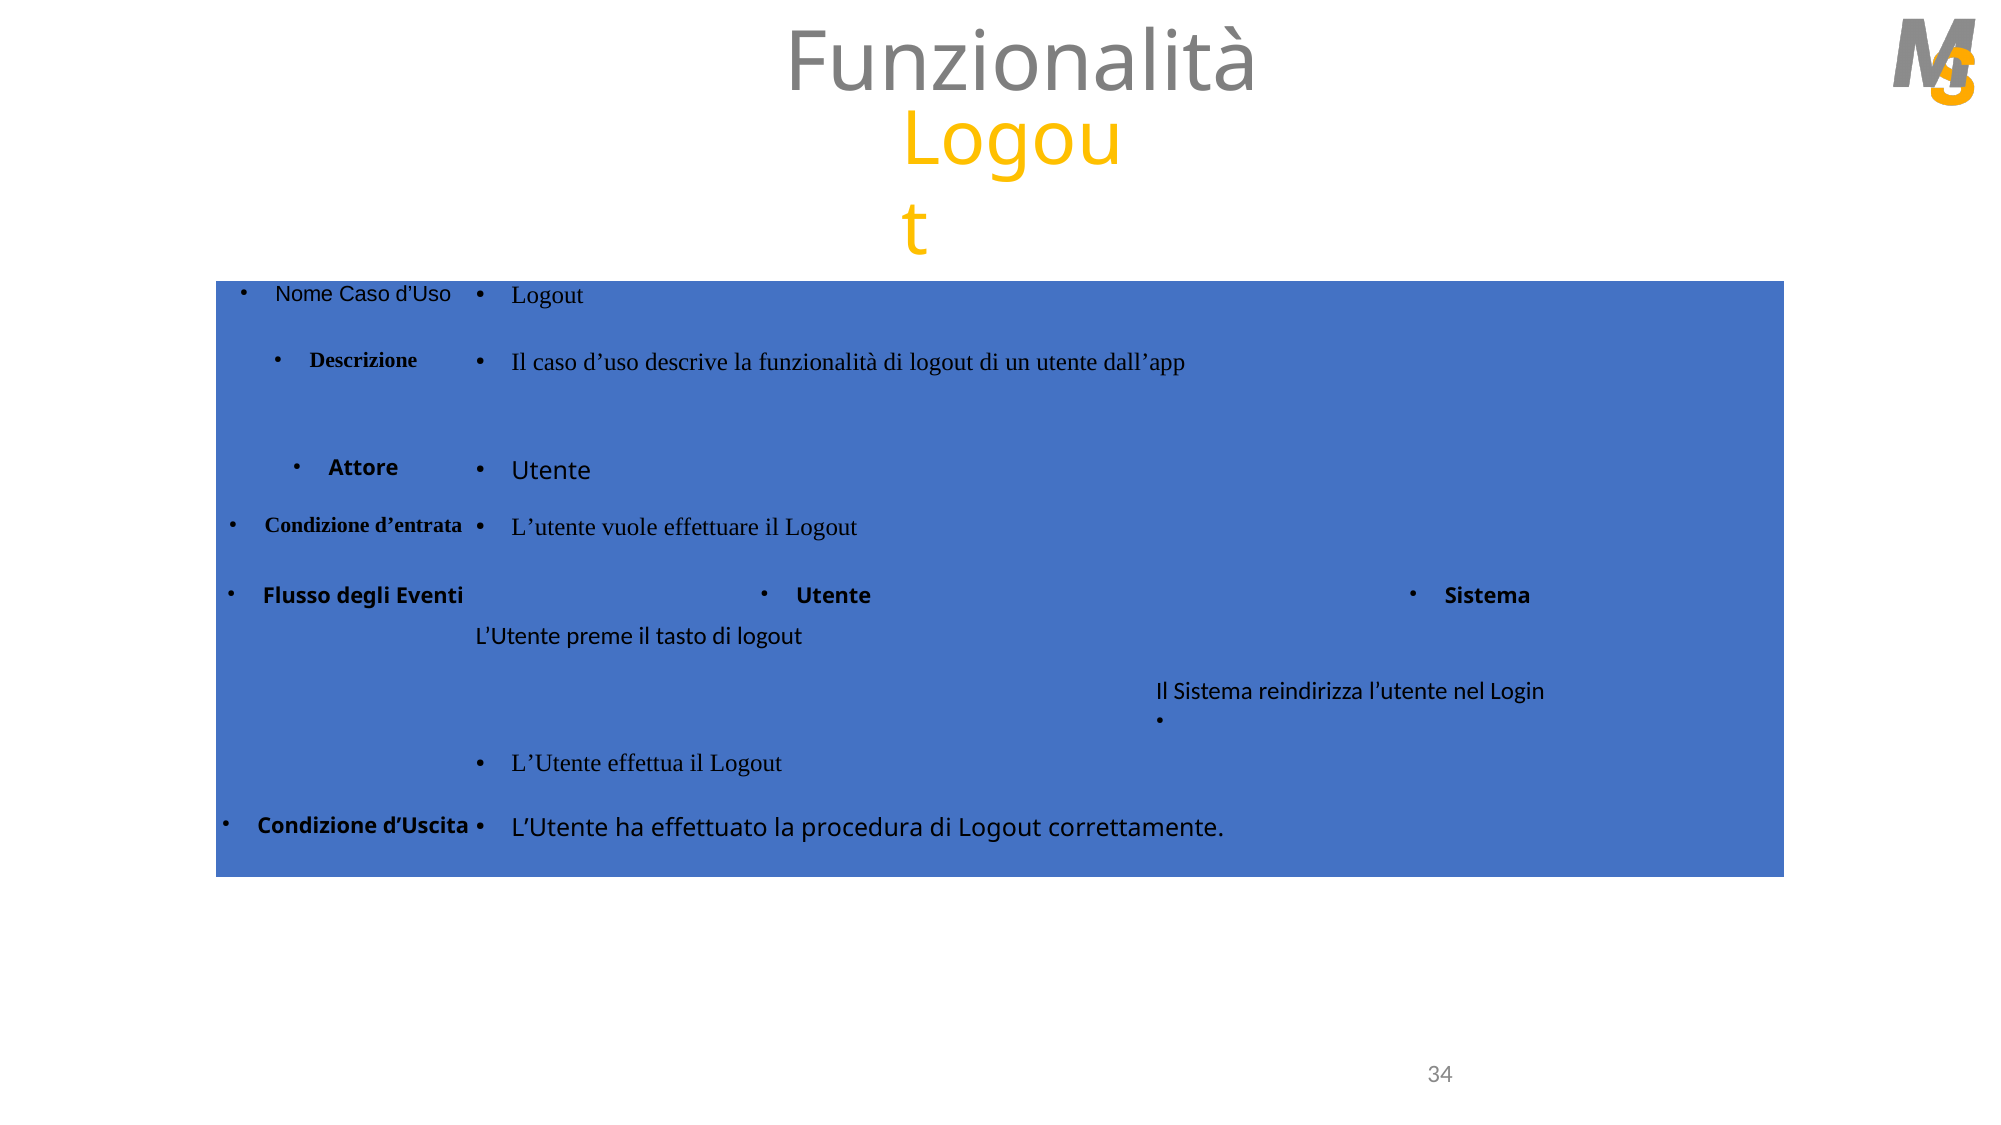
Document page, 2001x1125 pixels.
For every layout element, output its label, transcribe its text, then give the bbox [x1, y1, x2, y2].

picture [1876, 0, 1993, 117]
table_cell Utente [476, 580, 1156, 626]
table_cell [216, 681, 476, 749]
table_cell Sistema [1156, 580, 1784, 626]
table_cell Condizione d’entrata [216, 513, 476, 580]
table_cell Attore [216, 453, 476, 513]
text_box Logout [886, 82, 1159, 189]
table_cell L’Utente effettua il Logout [476, 749, 1156, 810]
table_cell Descrizione [216, 348, 476, 453]
table_cell L’Utente ha effettuato la procedura di Logout correttamente. [476, 810, 1784, 877]
table_cell Il Sistema reindirizza l’utente nel Login [1156, 681, 1784, 749]
table_cell [216, 749, 476, 810]
table_header Logout [476, 281, 1784, 348]
table_cell Il caso d’uso descrive la funzionalità di logout di un utente dall’app [476, 348, 1784, 453]
table_cell L’Utente preme il tasto di logout [476, 626, 1156, 681]
text_box [1412, 1042, 1863, 1103]
table_cell L’utente vuole effettuare il Logout [476, 513, 1784, 580]
table_cell Utente [476, 453, 1784, 513]
text_box Funzionalità [759, 0, 1285, 117]
table_cell [476, 681, 1156, 749]
table_cell [1156, 626, 1784, 681]
table_cell [1156, 749, 1784, 810]
table_cell Condizione d’Uscita [216, 810, 476, 877]
table_header Nome Caso d’Uso [216, 281, 476, 348]
table_cell Flusso degli Eventi [216, 580, 476, 681]
